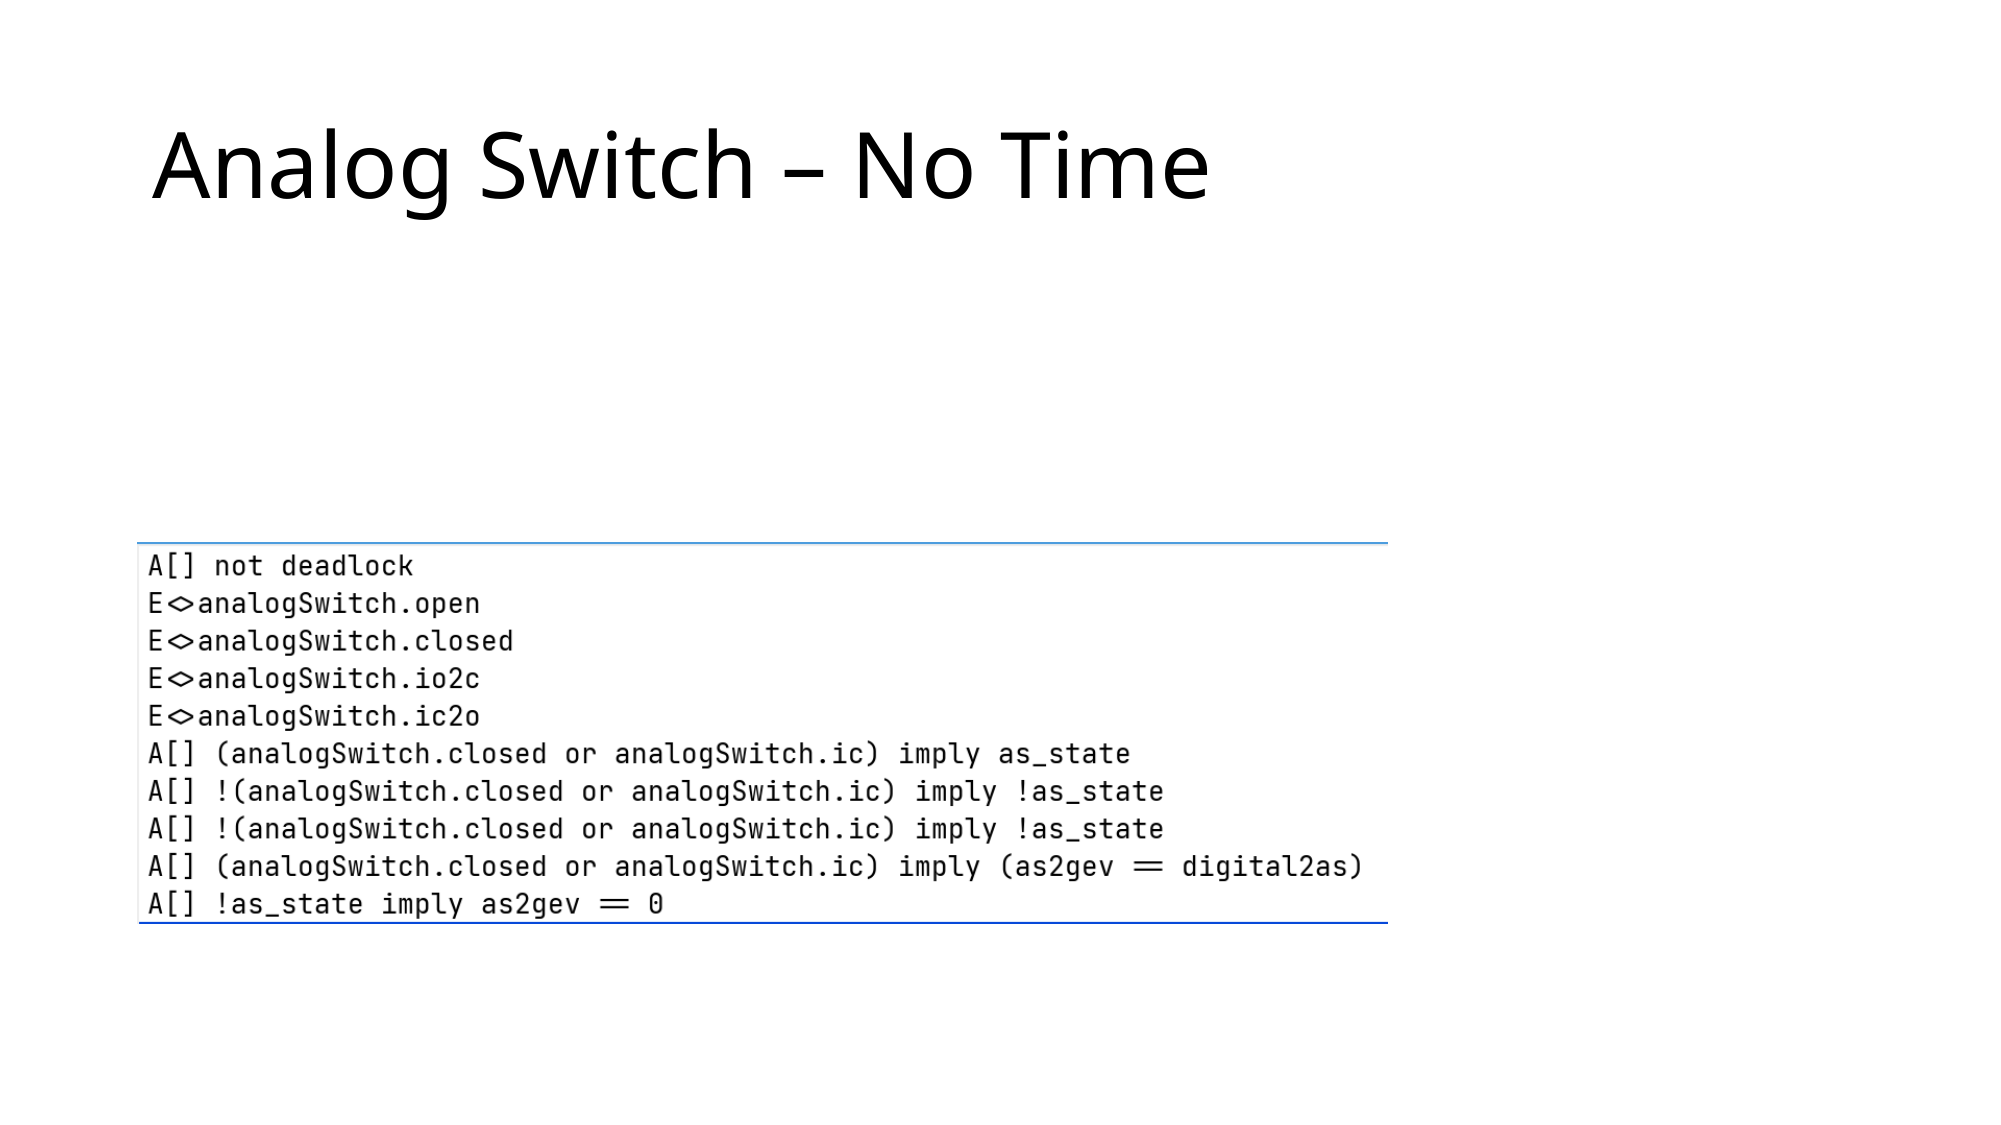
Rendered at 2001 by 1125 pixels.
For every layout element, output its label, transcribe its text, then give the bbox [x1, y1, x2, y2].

picture [137, 542, 1388, 924]
title Analog Switch – No Time [137, 59, 1863, 278]
